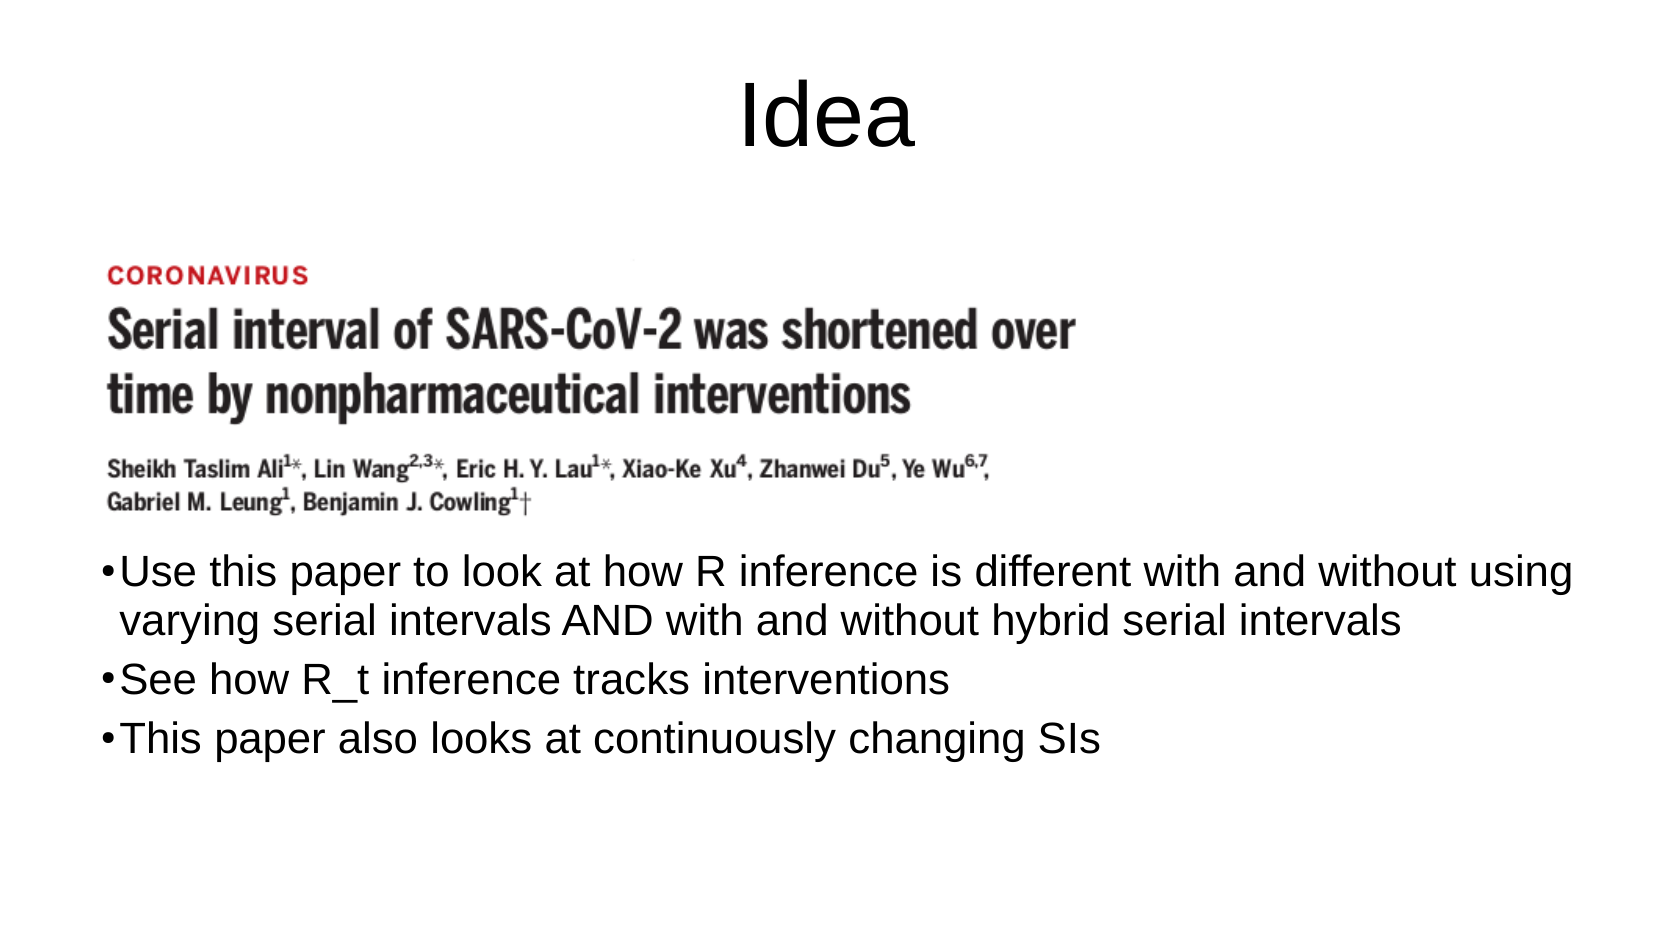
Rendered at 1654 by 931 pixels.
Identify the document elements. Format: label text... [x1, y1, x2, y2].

title Idea [82, 37, 1571, 193]
picture [90, 247, 1123, 539]
list Use this paper to look at how R inference is different with and without using varying serial intervals AND with and without hybrid serial intervals See how R_t inference tracks interventions This paper also looks at continuously changing SIs [94, 547, 1583, 768]
